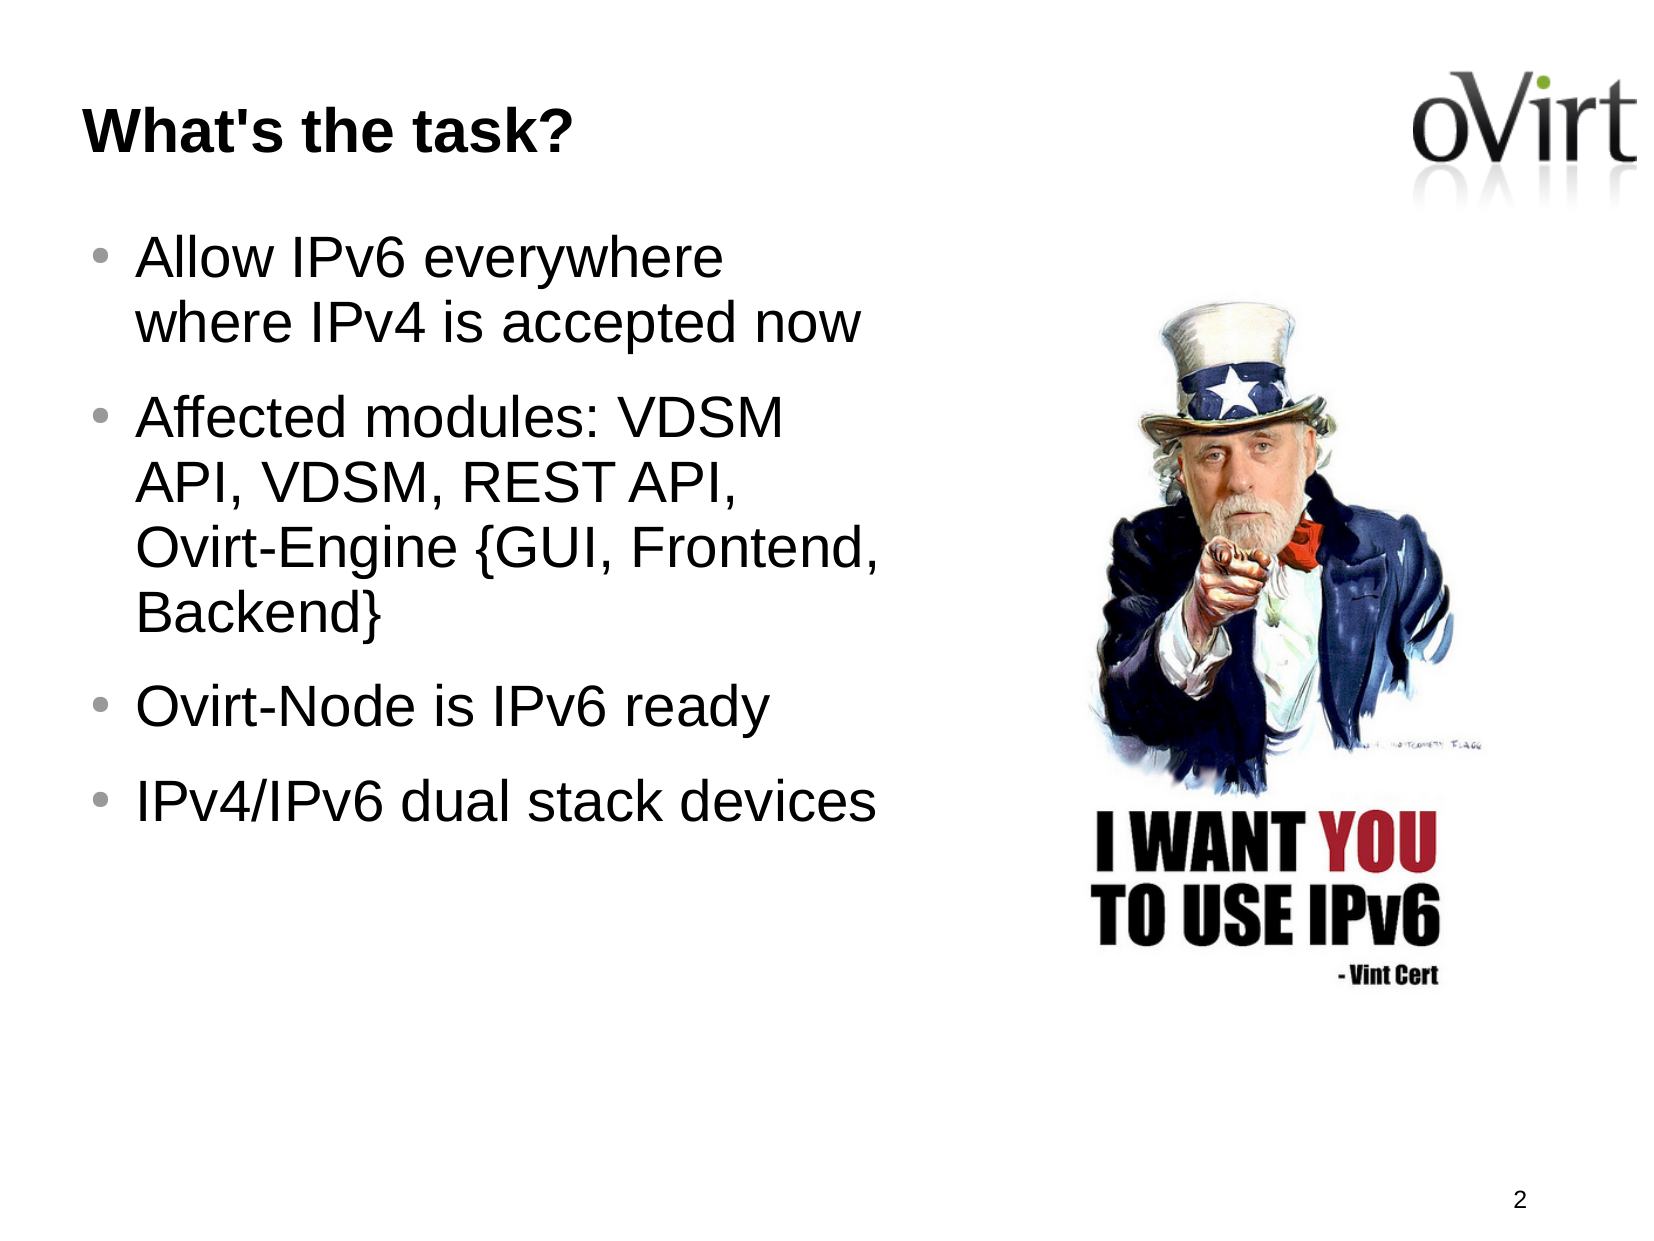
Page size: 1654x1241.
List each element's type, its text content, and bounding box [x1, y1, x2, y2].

list Allow IPv6 everywhere where IPv4 is accepted now Affected modules: VDSM API, VDSM, REST API, Ovirt-Engine {GUI, Frontend, Backend} Ovirt-Node is IPv6 ready IPv4/IPv6 dual stack devices [75, 225, 889, 1118]
title What's the task? [82, 37, 1303, 226]
picture [900, 262, 1650, 1013]
picture [1413, 63, 1637, 212]
